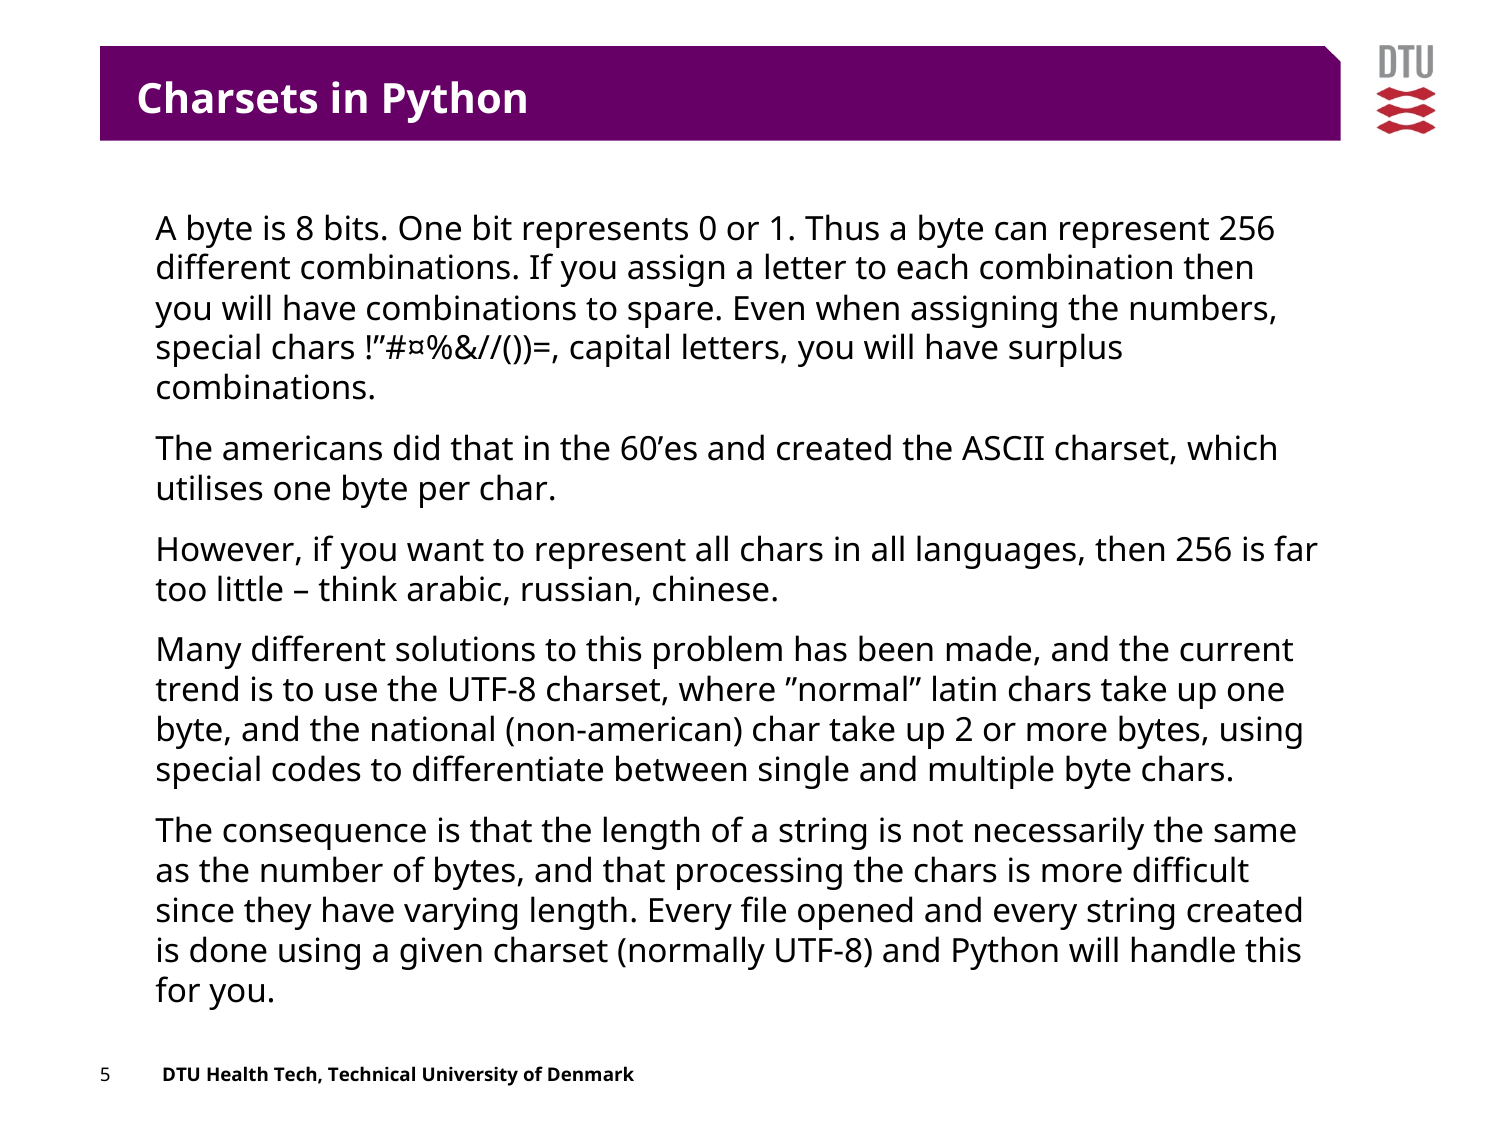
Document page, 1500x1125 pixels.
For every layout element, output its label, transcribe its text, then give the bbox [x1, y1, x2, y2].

picture [1356, 45, 1436, 134]
text_box A byte is 8 bits. One bit represents 0 or 1. Thus a byte can represent 256 different combinations. If you assign a letter to each combination then you will have combinations to spare. Even when assigning the numbers, special chars !”#¤%&//())=, capital letters, you will have surplus combinations. The americans did that in the 60’es and created the ASCII charset, which utilises one byte per char. However, if you want to represent all chars in all languages, then 256 is far too little – think arabic, russian, chinese. Many different solutions to this problem has been made, and the current trend is to use the UTF-8 charset, where ”normal” latin chars take up one byte, and the national (non-american) char take up 2 or more bytes, using special codes to differentiate between single and multiple byte chars. The consequence is that the length of a string is not necessarily the same as the number of bytes, and that processing the chars is more difficult since they have varying length. Every file opened and every string created is done using a given charset (normally UTF-8) and Python will handle this for you. [140, 199, 1336, 1017]
text_box Charsets in Python [136, 45, 1412, 123]
text_box [100, 46, 1341, 141]
